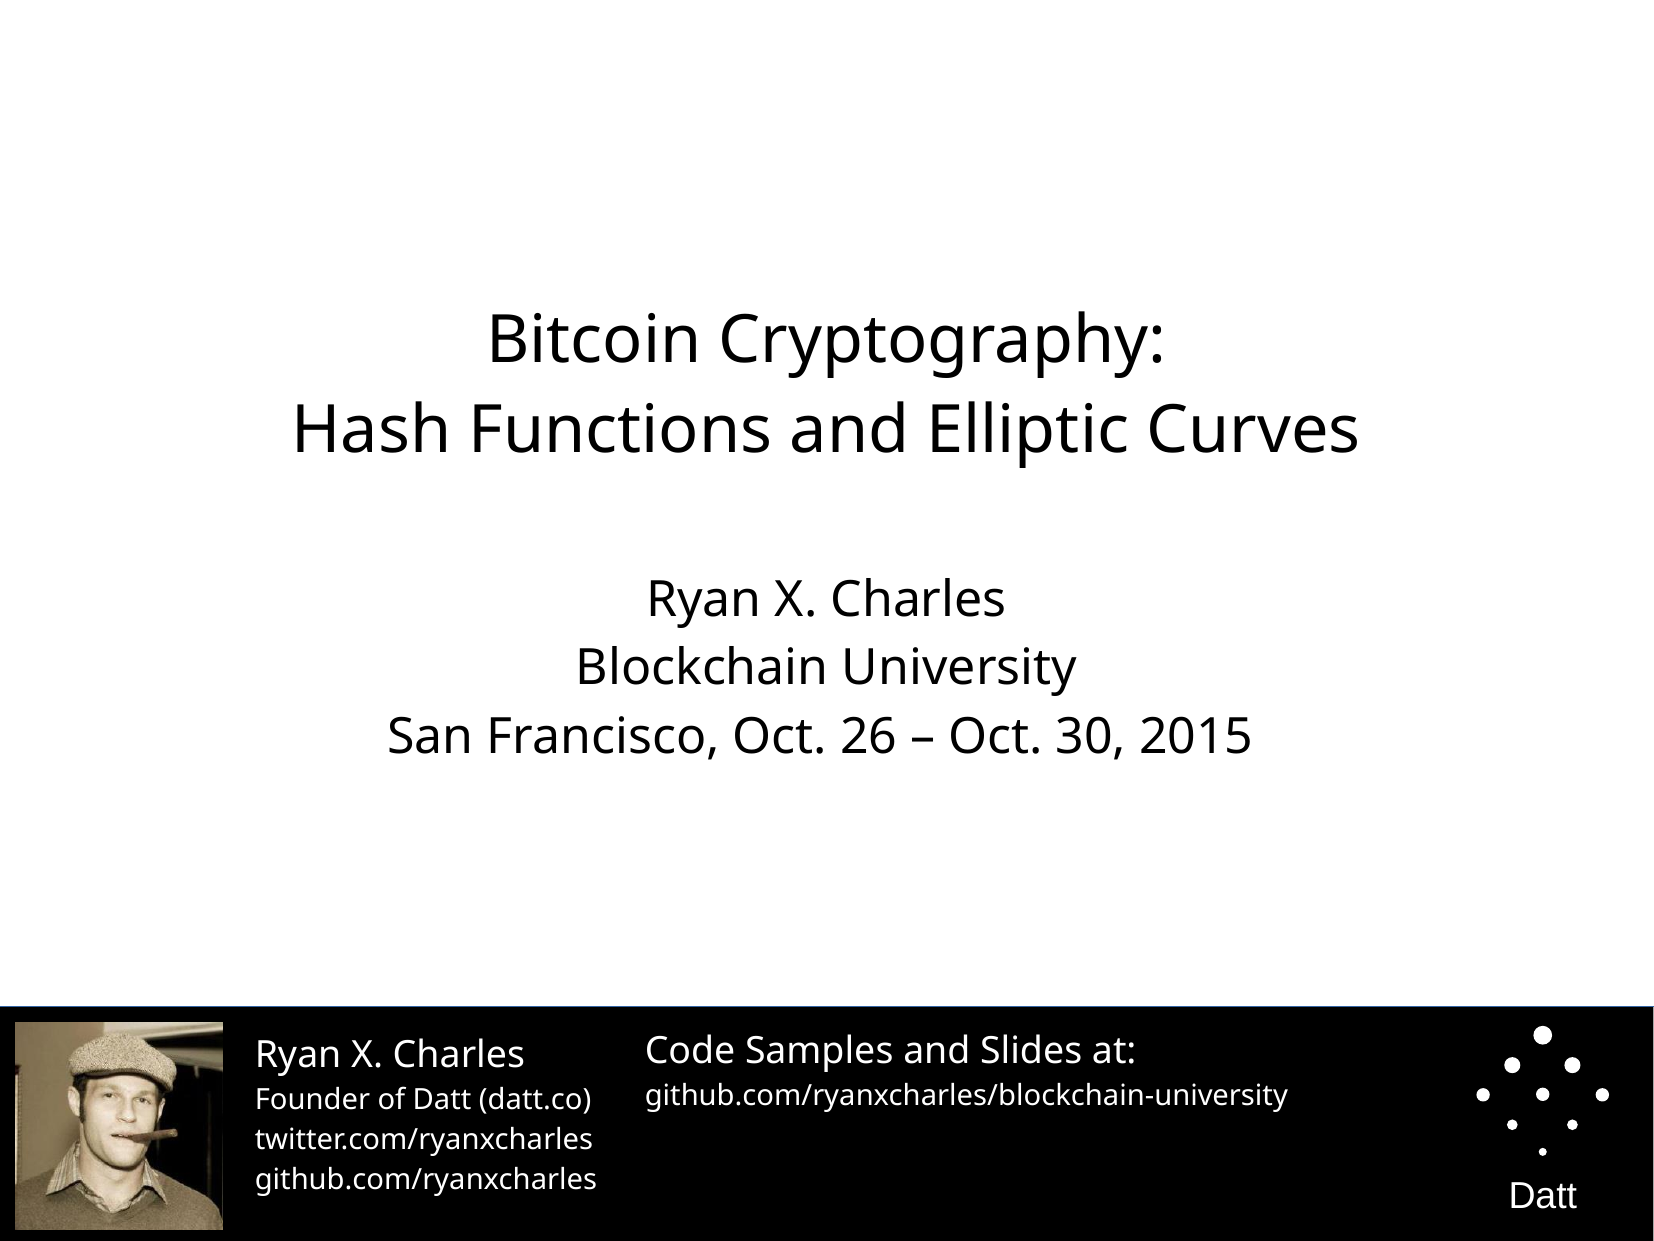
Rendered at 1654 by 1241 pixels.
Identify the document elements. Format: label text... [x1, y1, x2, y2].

text_box Datt [1452, 1167, 1633, 1241]
text_box [0, 1006, 1654, 1241]
subtitle Bitcoin Cryptography: Hash Functions and Elliptic Curves Ryan X. Charles Blockchain University San Francisco, Oct. 26 – Oct. 30, 2015 [82, 49, 1571, 1010]
text_box Ryan X. Charles Founder of Datt (datt.co) twitter.com/ryanxcharles github.com/ryanxcharles [240, 1020, 976, 1241]
picture [1475, 1023, 1611, 1159]
text_box Code Samples and Slides at: github.com/ryanxcharles/blockchain-university [630, 1015, 1403, 1156]
picture [15, 1022, 223, 1231]
